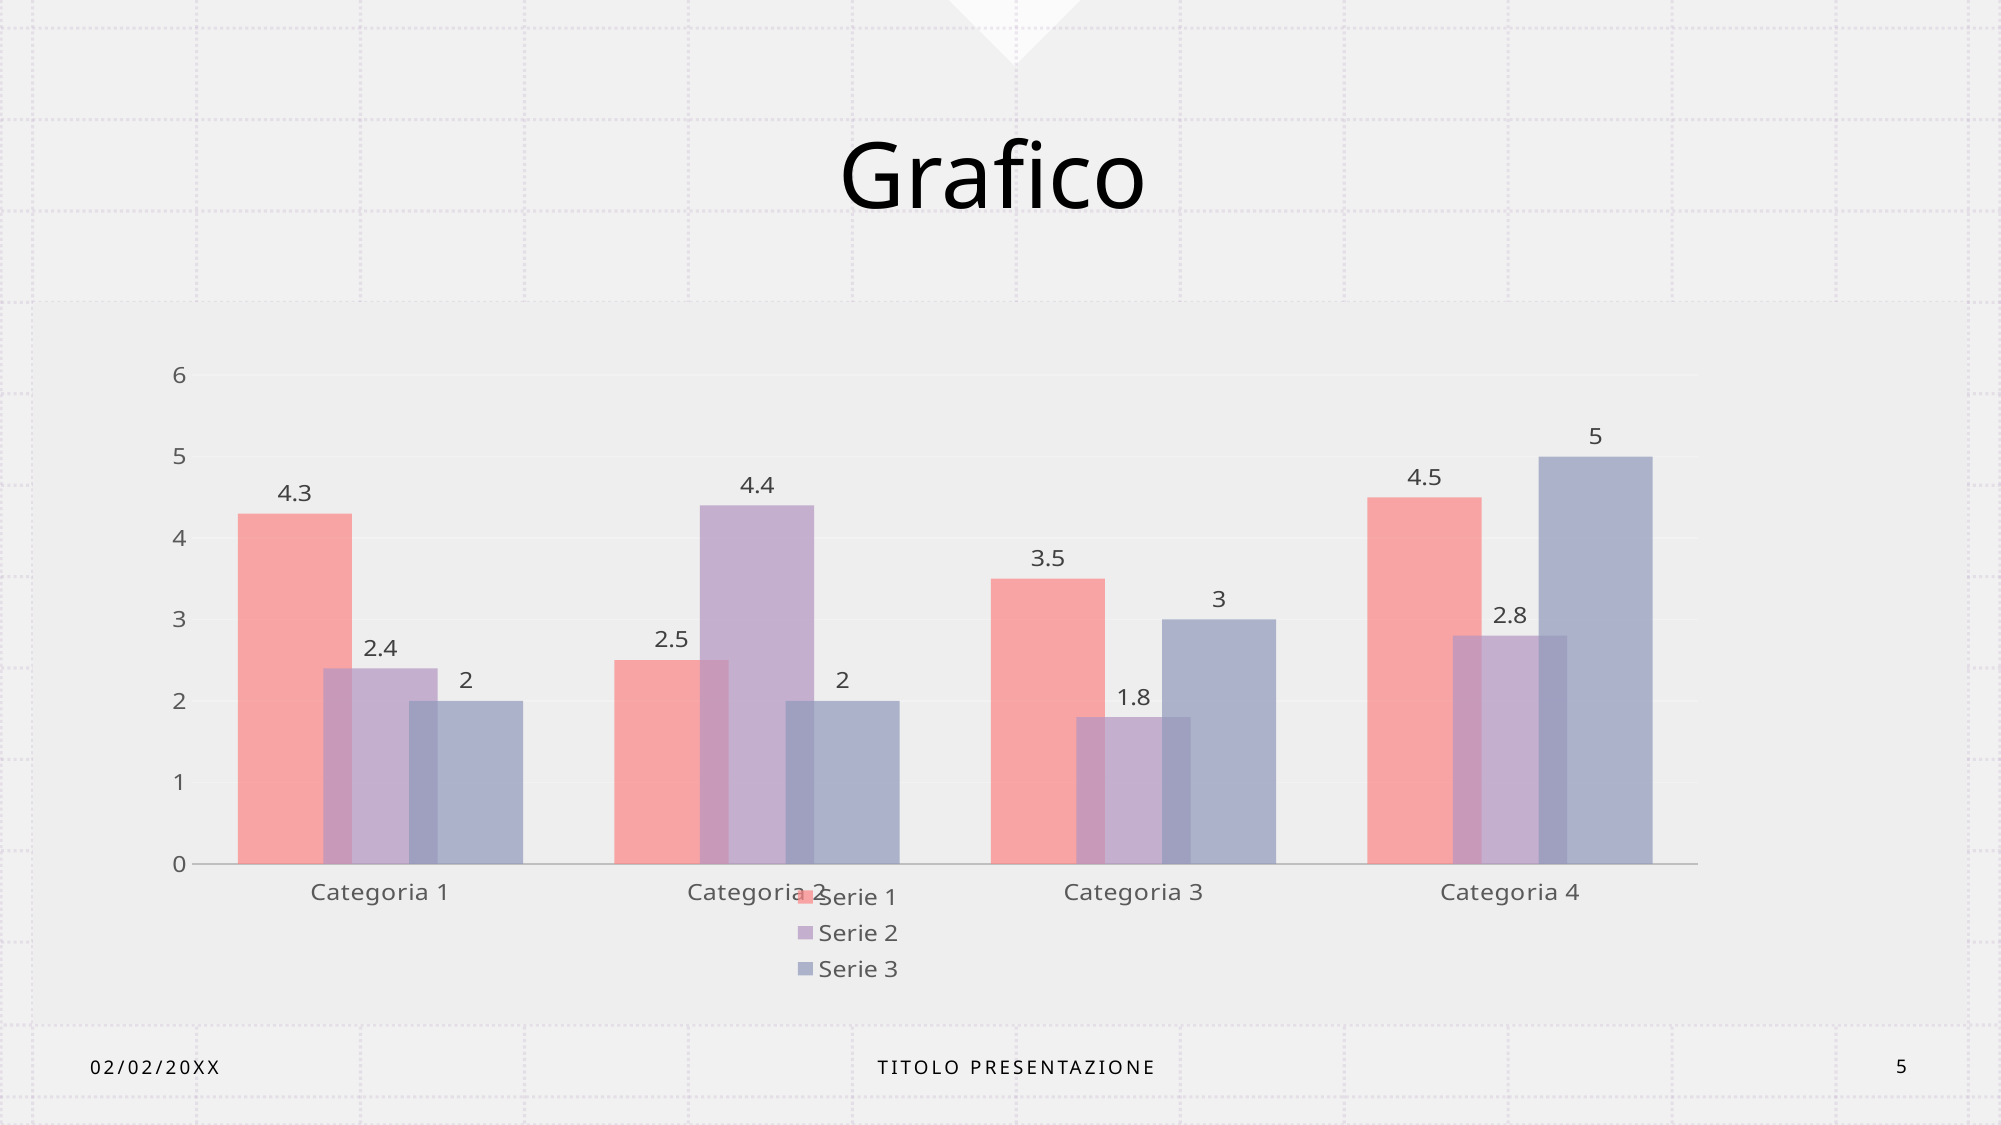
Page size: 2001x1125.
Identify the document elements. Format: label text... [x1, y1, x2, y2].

title Grafico [50, 55, 1937, 302]
text_box 5 [1835, 1037, 1967, 1098]
chart [137, 348, 1863, 990]
text_box 02/02/20XX [75, 1037, 496, 1098]
text_box TITOLO PRESENTAZIONE [689, 1036, 1343, 1097]
